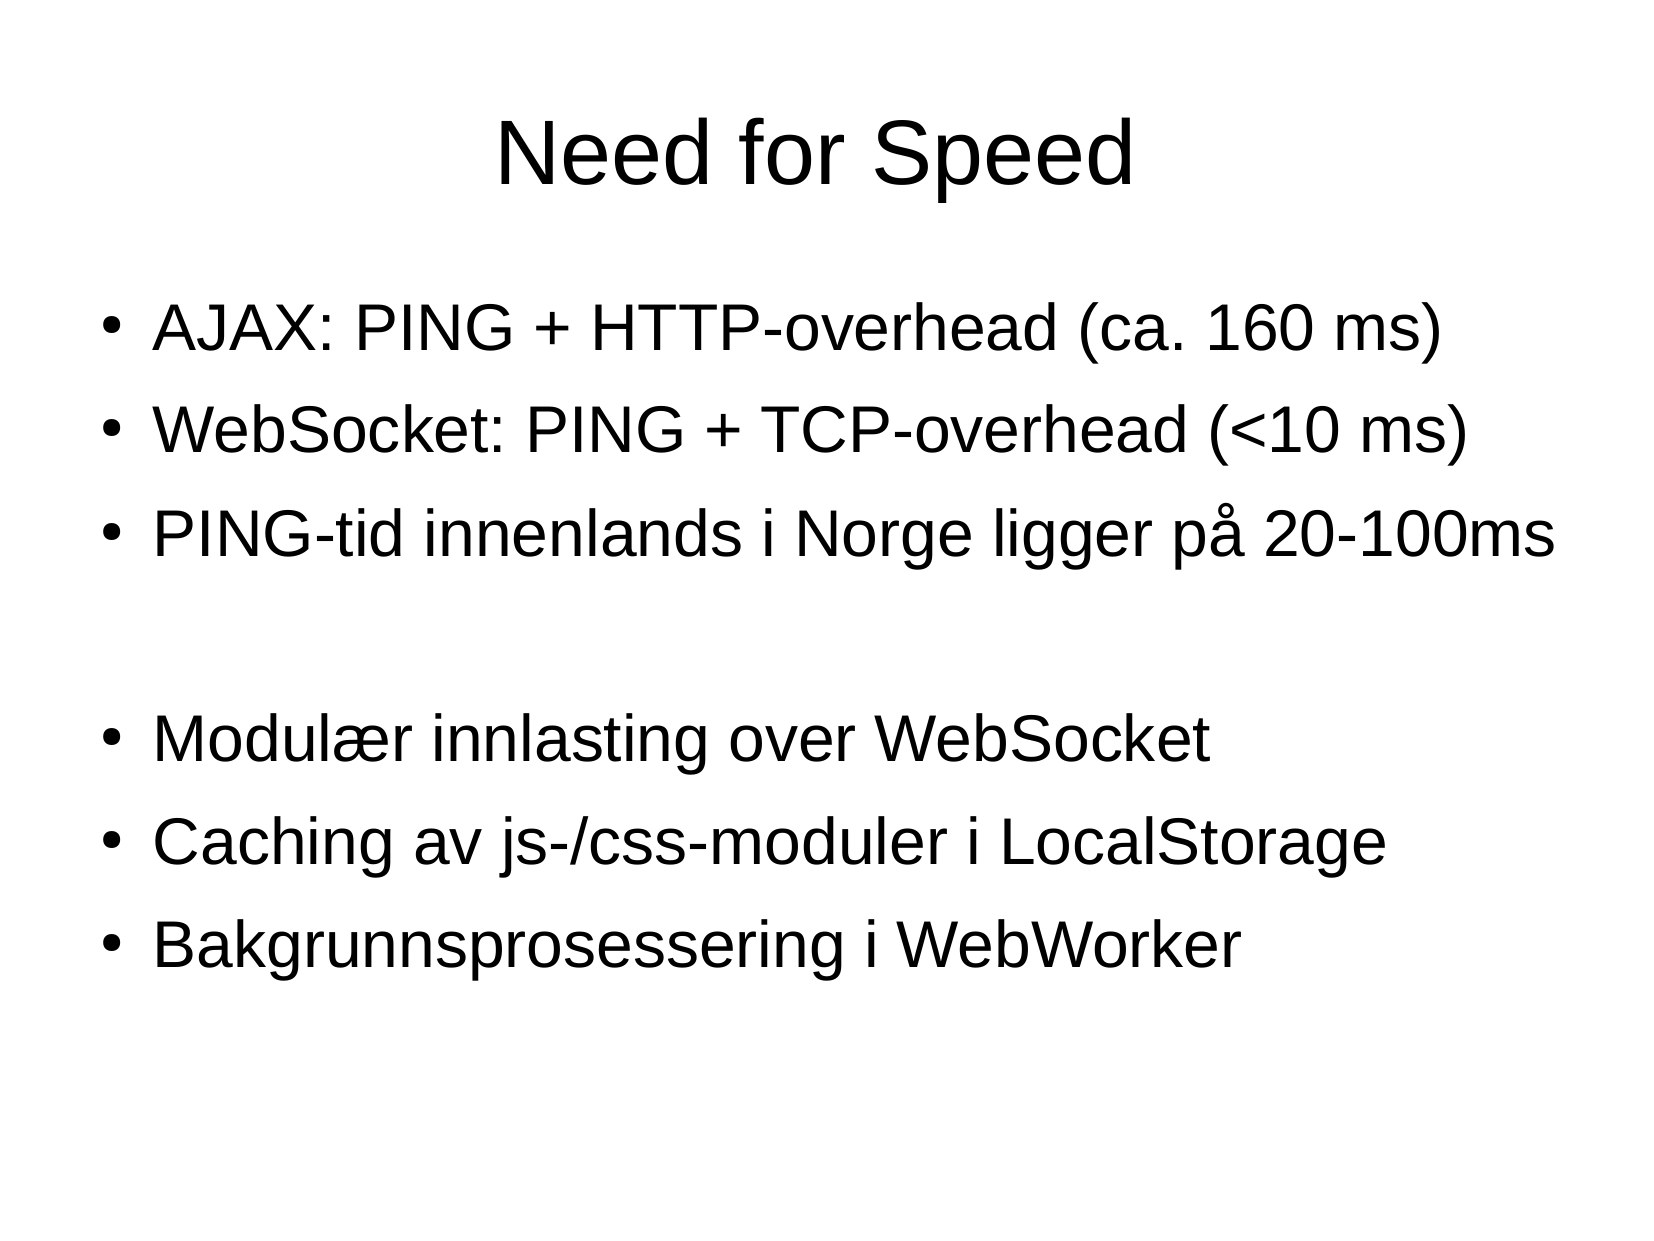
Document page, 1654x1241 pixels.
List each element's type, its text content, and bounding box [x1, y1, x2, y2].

title Need for Speed [82, 49, 1571, 257]
list AJAX: PING + HTTP-overhead (ca. 160 ms) WebSocket: PING + TCP-overhead (<10 ms) PING-tid innenlands i Norge ligger på 20-100ms Modulær innlasting over WebSocket Caching av js-/css-moduler i LocalStorage Bakgrunnsprosessering i WebWorker [82, 290, 1571, 1010]
